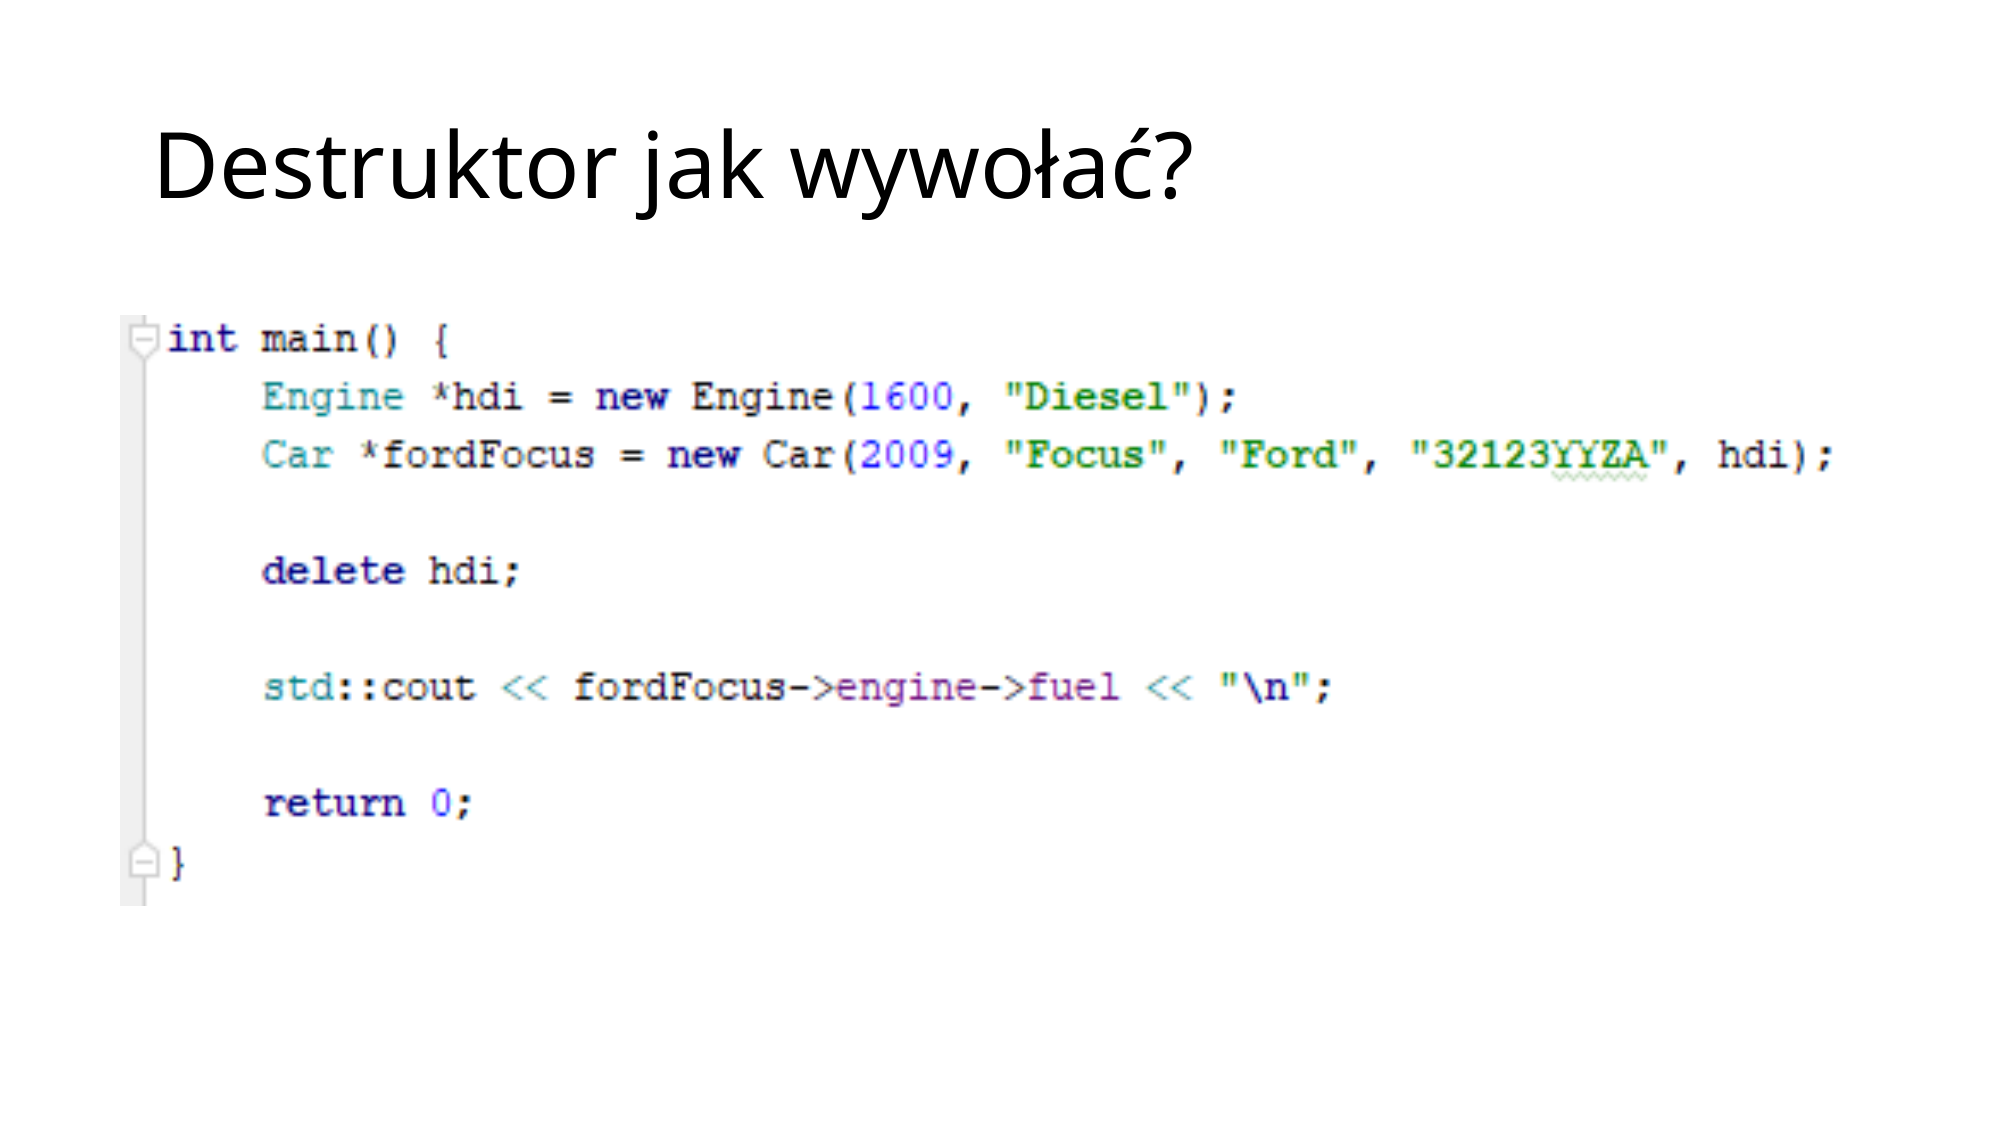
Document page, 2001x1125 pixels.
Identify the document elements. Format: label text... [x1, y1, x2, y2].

picture [120, 315, 1863, 906]
title Destruktor jak wywołać? [137, 59, 1863, 278]
